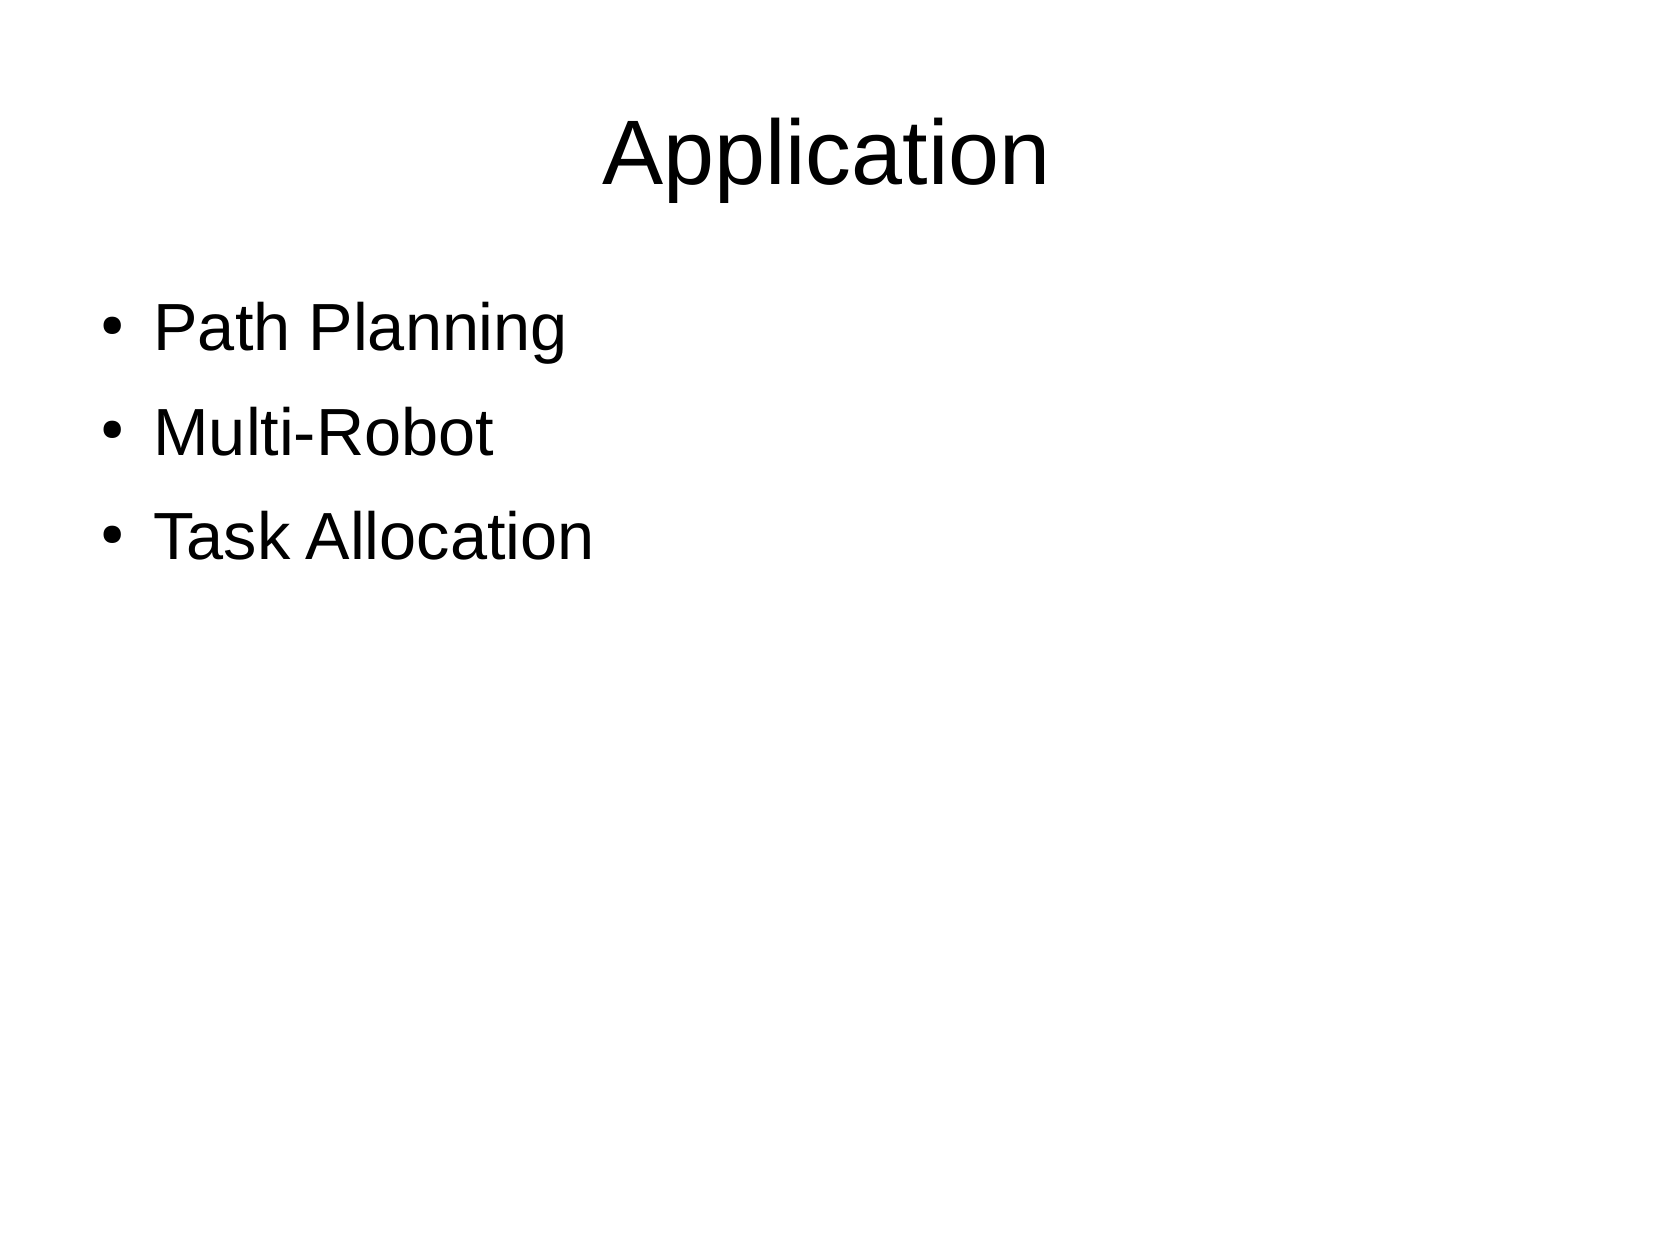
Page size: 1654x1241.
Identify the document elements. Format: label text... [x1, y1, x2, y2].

list Path Planning Multi-Robot Task Allocation [82, 290, 1571, 1010]
title Application [82, 49, 1571, 257]
